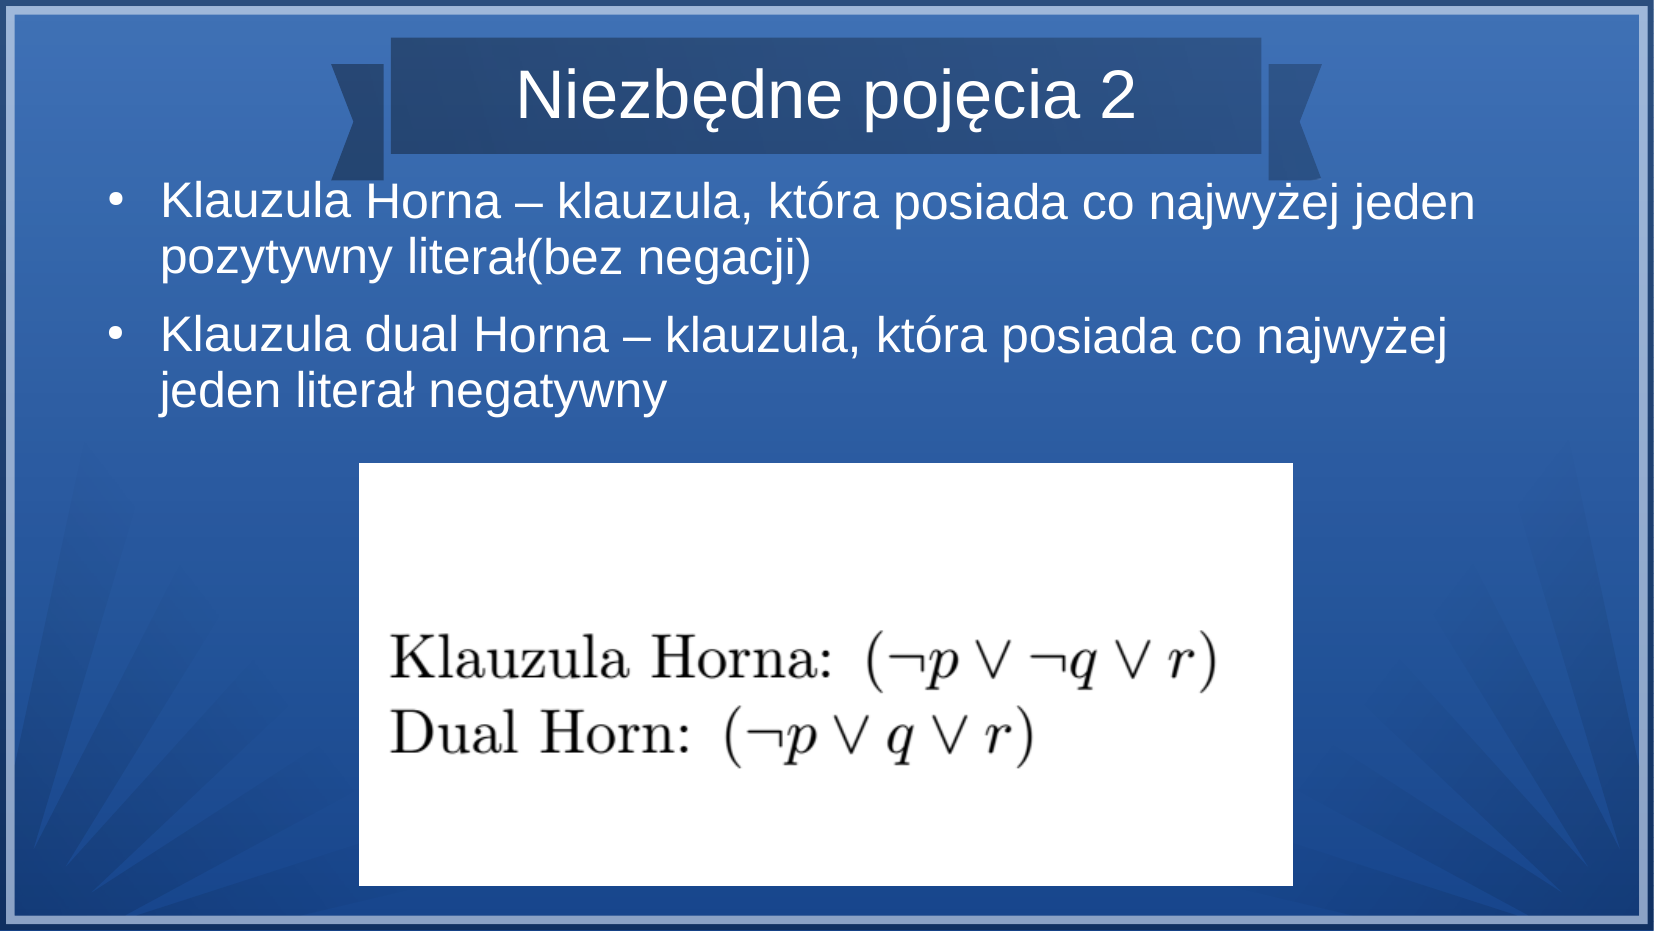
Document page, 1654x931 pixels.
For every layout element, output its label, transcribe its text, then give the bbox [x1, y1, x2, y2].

picture [359, 463, 1293, 886]
list Klauzula Horna – klauzula, która posiada co najwyżej jeden pozytywny literał(bez negacji) Klauzula dual Horna – klauzula, która posiada co najwyżej jeden literał negatywny [87, 172, 1578, 800]
title Niezbędne pojęcia 2 [389, 35, 1264, 154]
